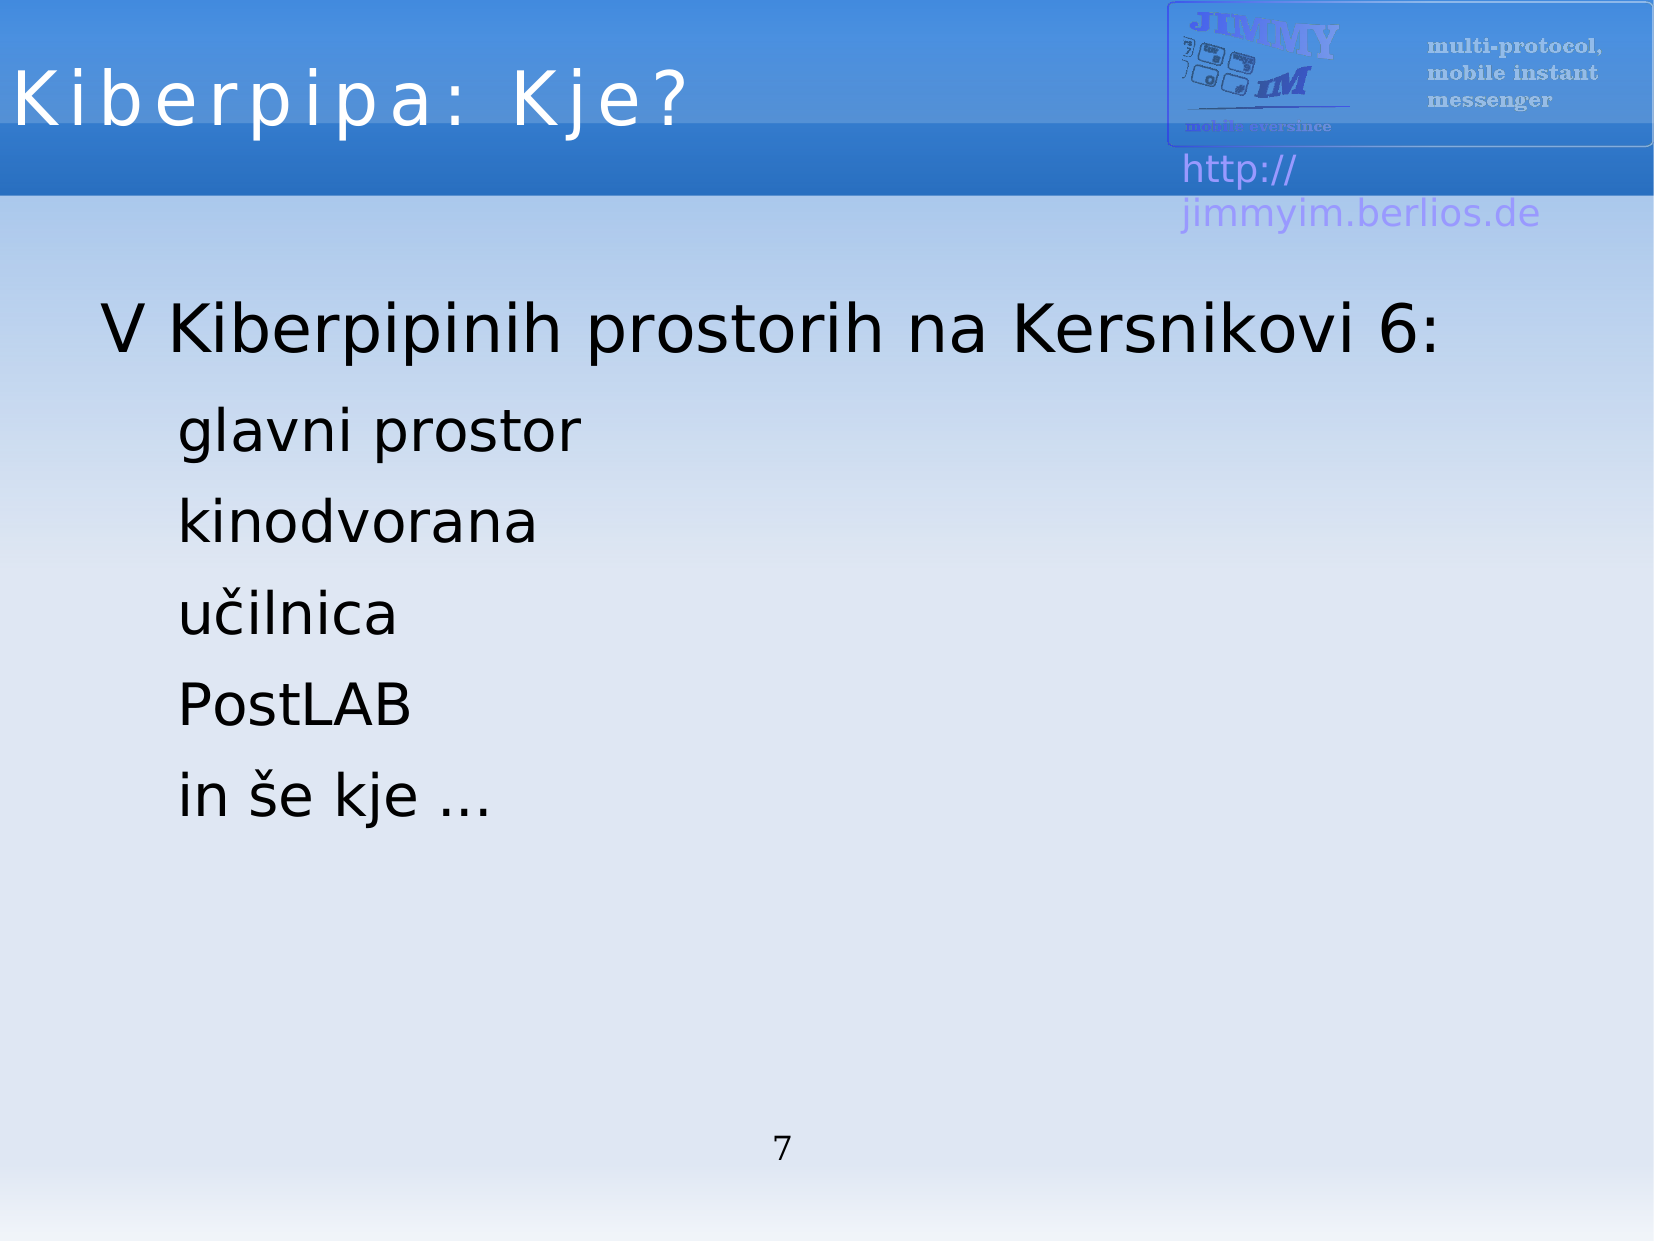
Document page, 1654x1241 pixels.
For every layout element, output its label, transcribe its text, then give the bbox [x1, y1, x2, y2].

title Kiberpipa: Kje? [11, 7, 1167, 192]
picture [0, 0, 1654, 1241]
list V Kiberpipinih prostorih na Kersnikovi 6: glavni prostor kinodvorana učilnica PostLAB in še kje ... [82, 290, 1571, 1094]
